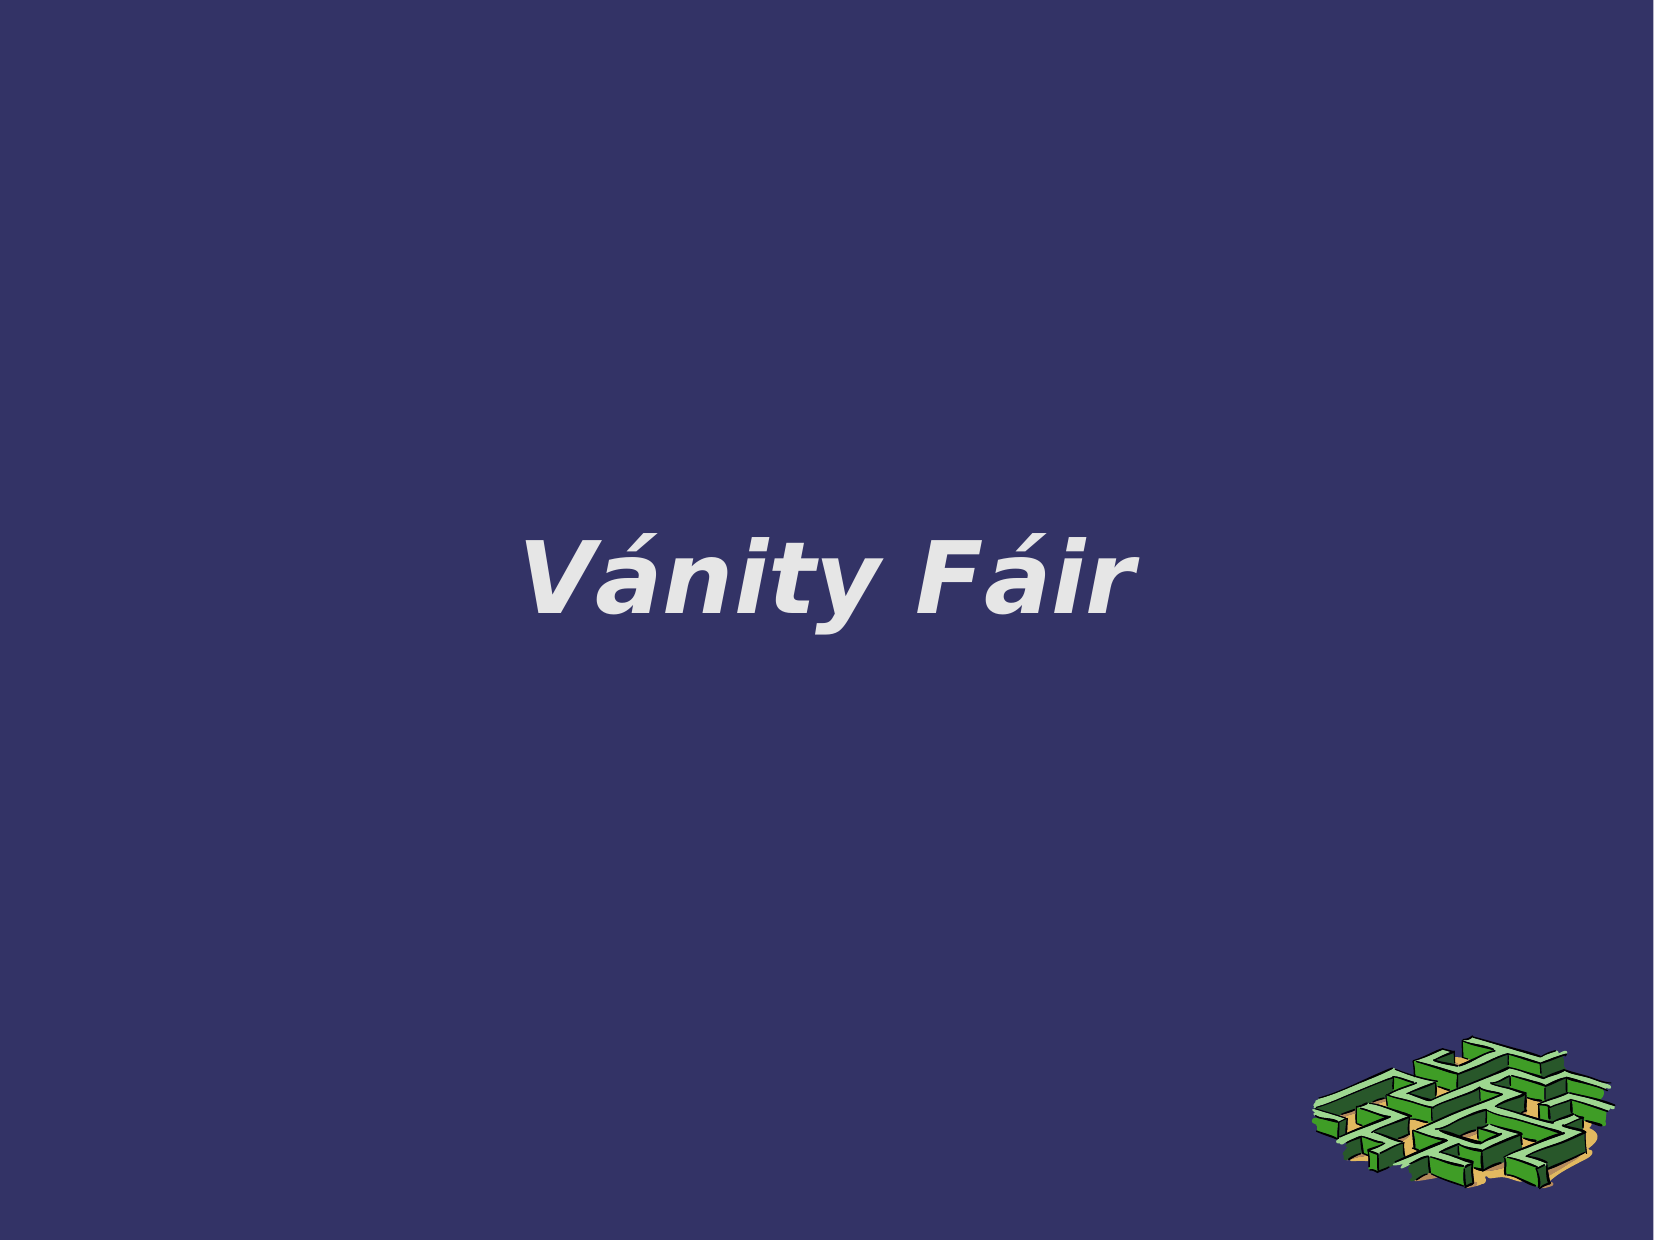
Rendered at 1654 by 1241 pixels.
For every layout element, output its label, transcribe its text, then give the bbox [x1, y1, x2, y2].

title Vánity Fáir [82, 474, 1571, 682]
